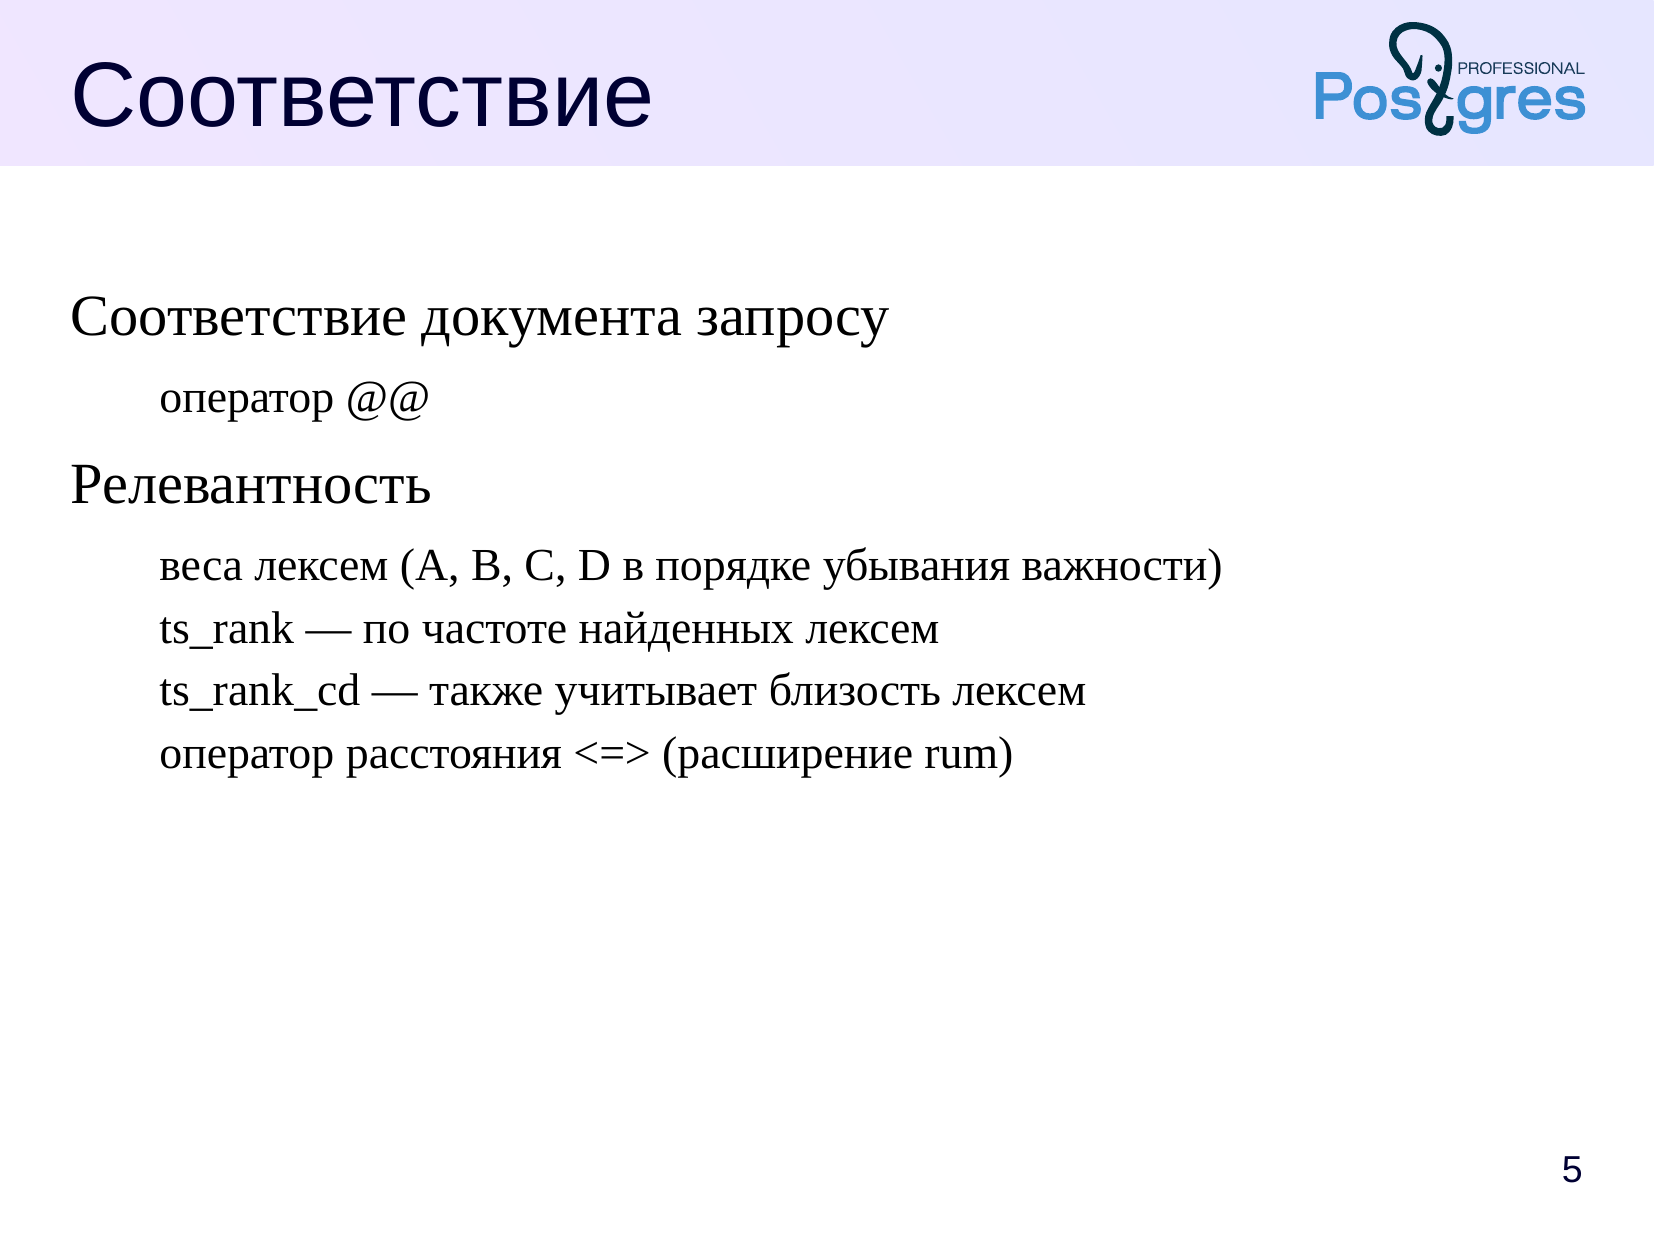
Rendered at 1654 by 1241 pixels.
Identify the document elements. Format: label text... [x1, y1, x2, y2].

title Соответствие [70, 43, 1241, 147]
list Соответствие документа запросу оператор @@ Релевантность веса лексем (A, B, C, D в порядке убывания важности) ts_rank — по частоте найденных лексем ts_rank_cd — также учитывает близость лексем оператор расстояния <=> (расширение rum) [70, 283, 1583, 1134]
